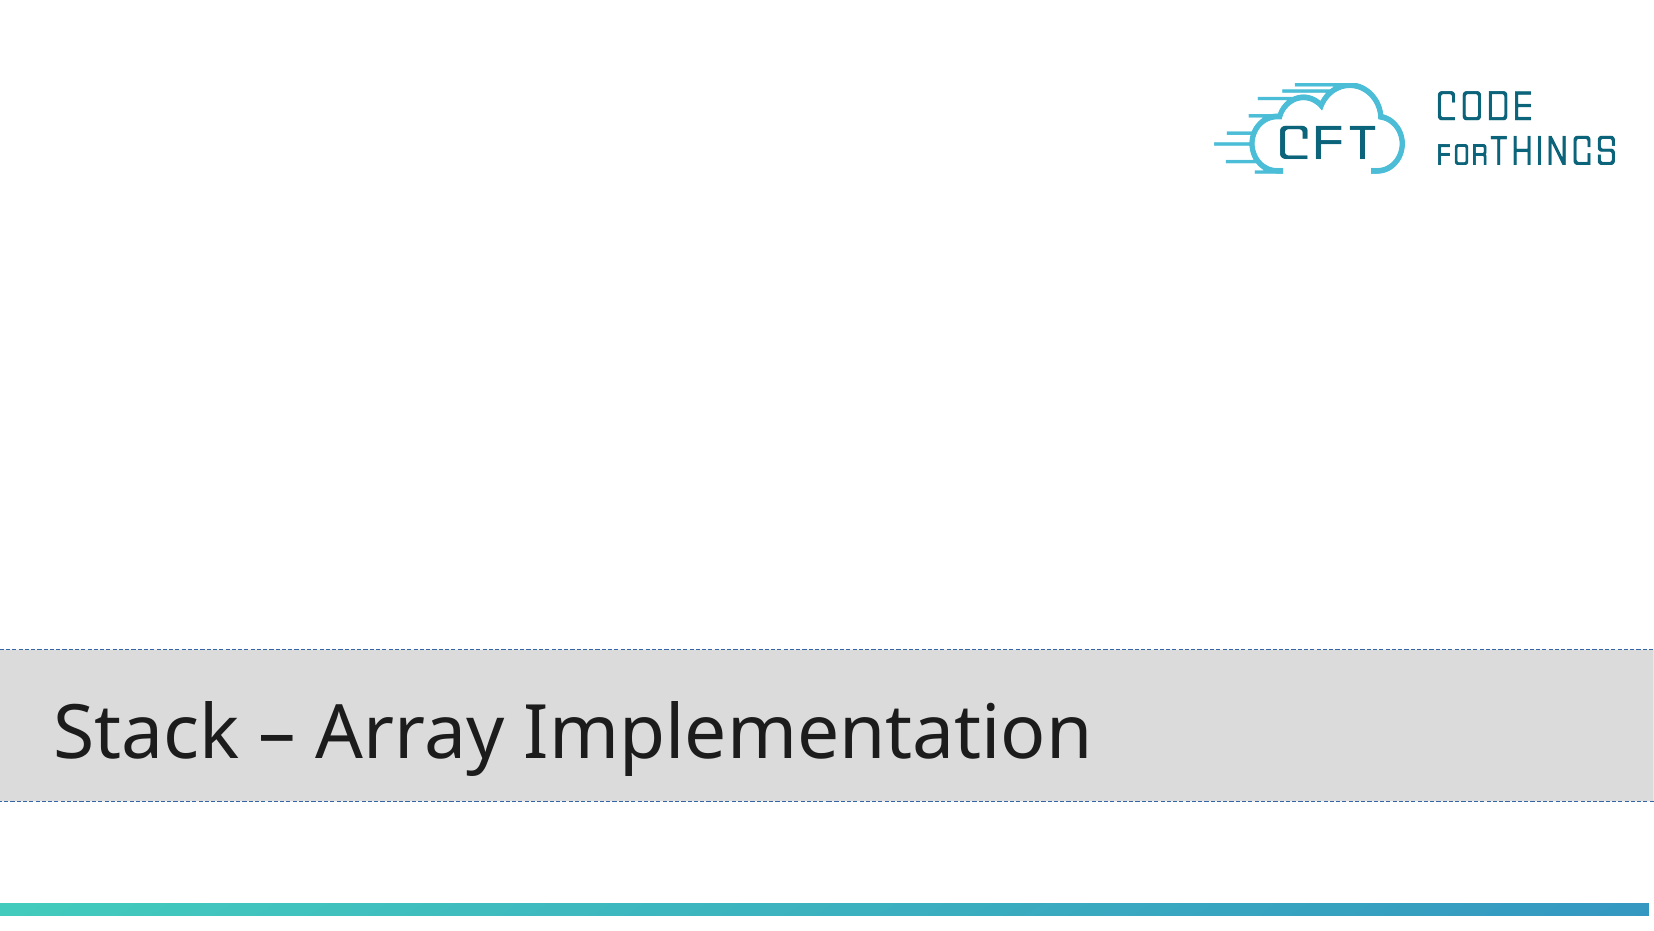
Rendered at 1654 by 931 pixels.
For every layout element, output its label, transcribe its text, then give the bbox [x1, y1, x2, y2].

title Stack – Array Implementation [53, 626, 1642, 832]
picture [1214, 83, 1615, 174]
